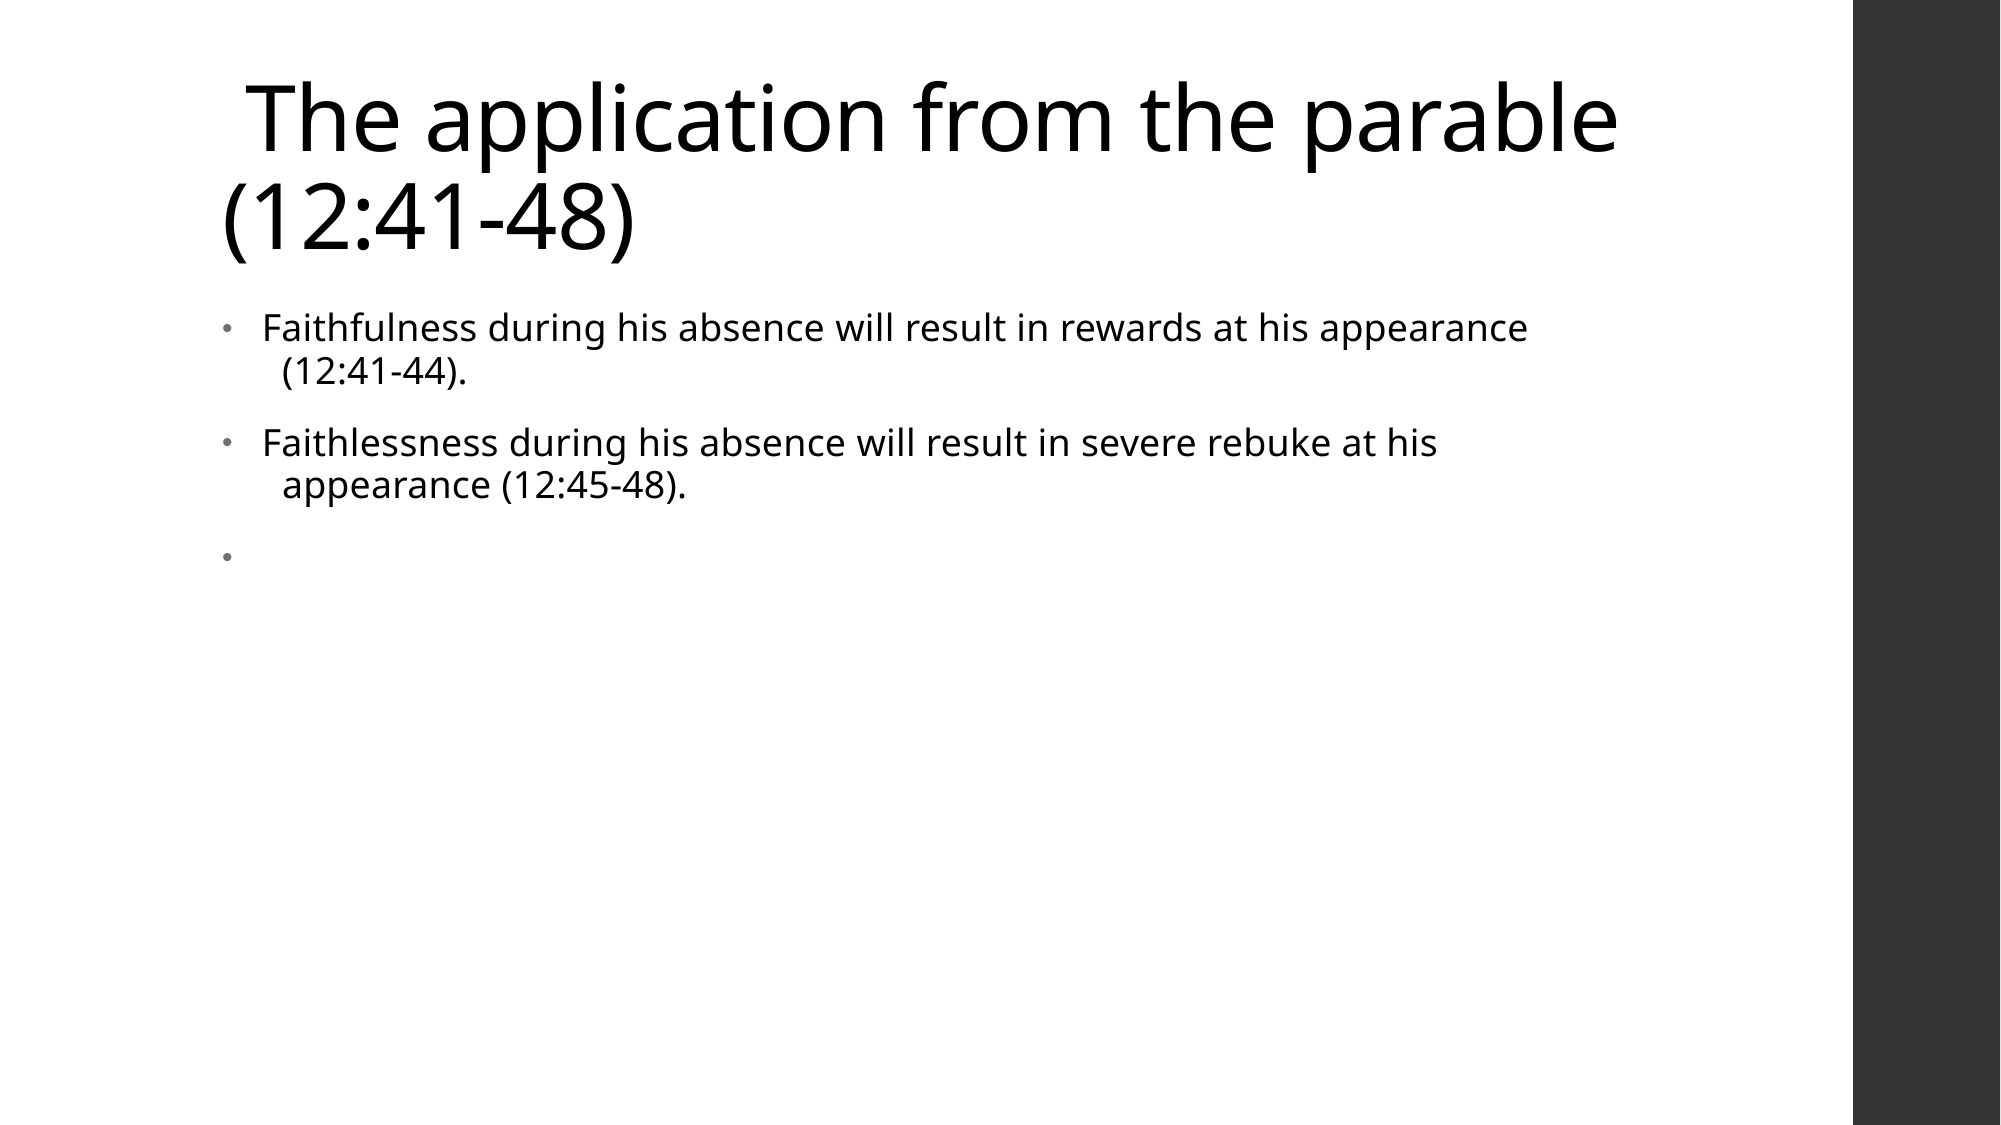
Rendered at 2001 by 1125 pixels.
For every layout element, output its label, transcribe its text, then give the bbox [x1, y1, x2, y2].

title The application from the parable (12:41-48) [206, 60, 1797, 278]
list Faithfulness during his absence will result in rewards at his appearance (12:41-44). Faithlessness during his absence will result in severe rebuke at his appearance (12:45-48). [206, 299, 1617, 1014]
